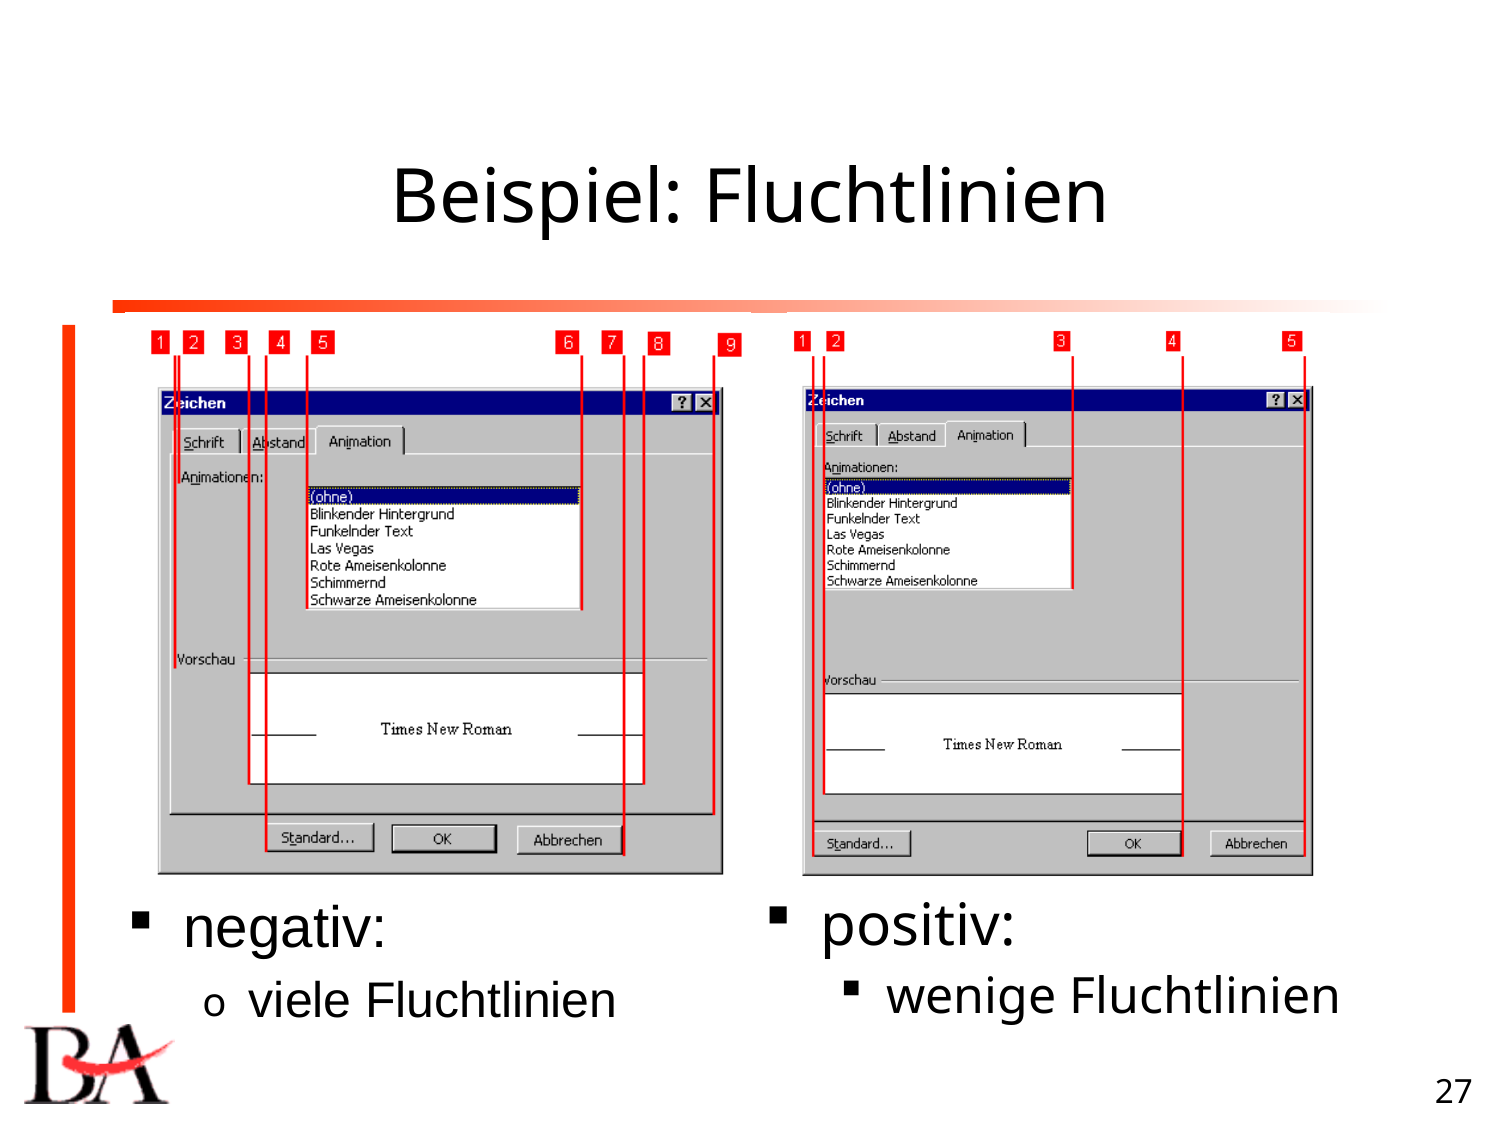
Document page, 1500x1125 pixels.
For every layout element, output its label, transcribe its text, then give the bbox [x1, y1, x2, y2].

list negativ: viele Fluchtlinien [112, 887, 749, 1051]
picture [787, 312, 1330, 882]
picture [125, 312, 751, 880]
picture [24, 1024, 175, 1104]
title Beispiel: Fluchtlinien [112, 99, 1388, 288]
text_box positiv: wenige Fluchtlinien [749, 887, 1388, 1051]
